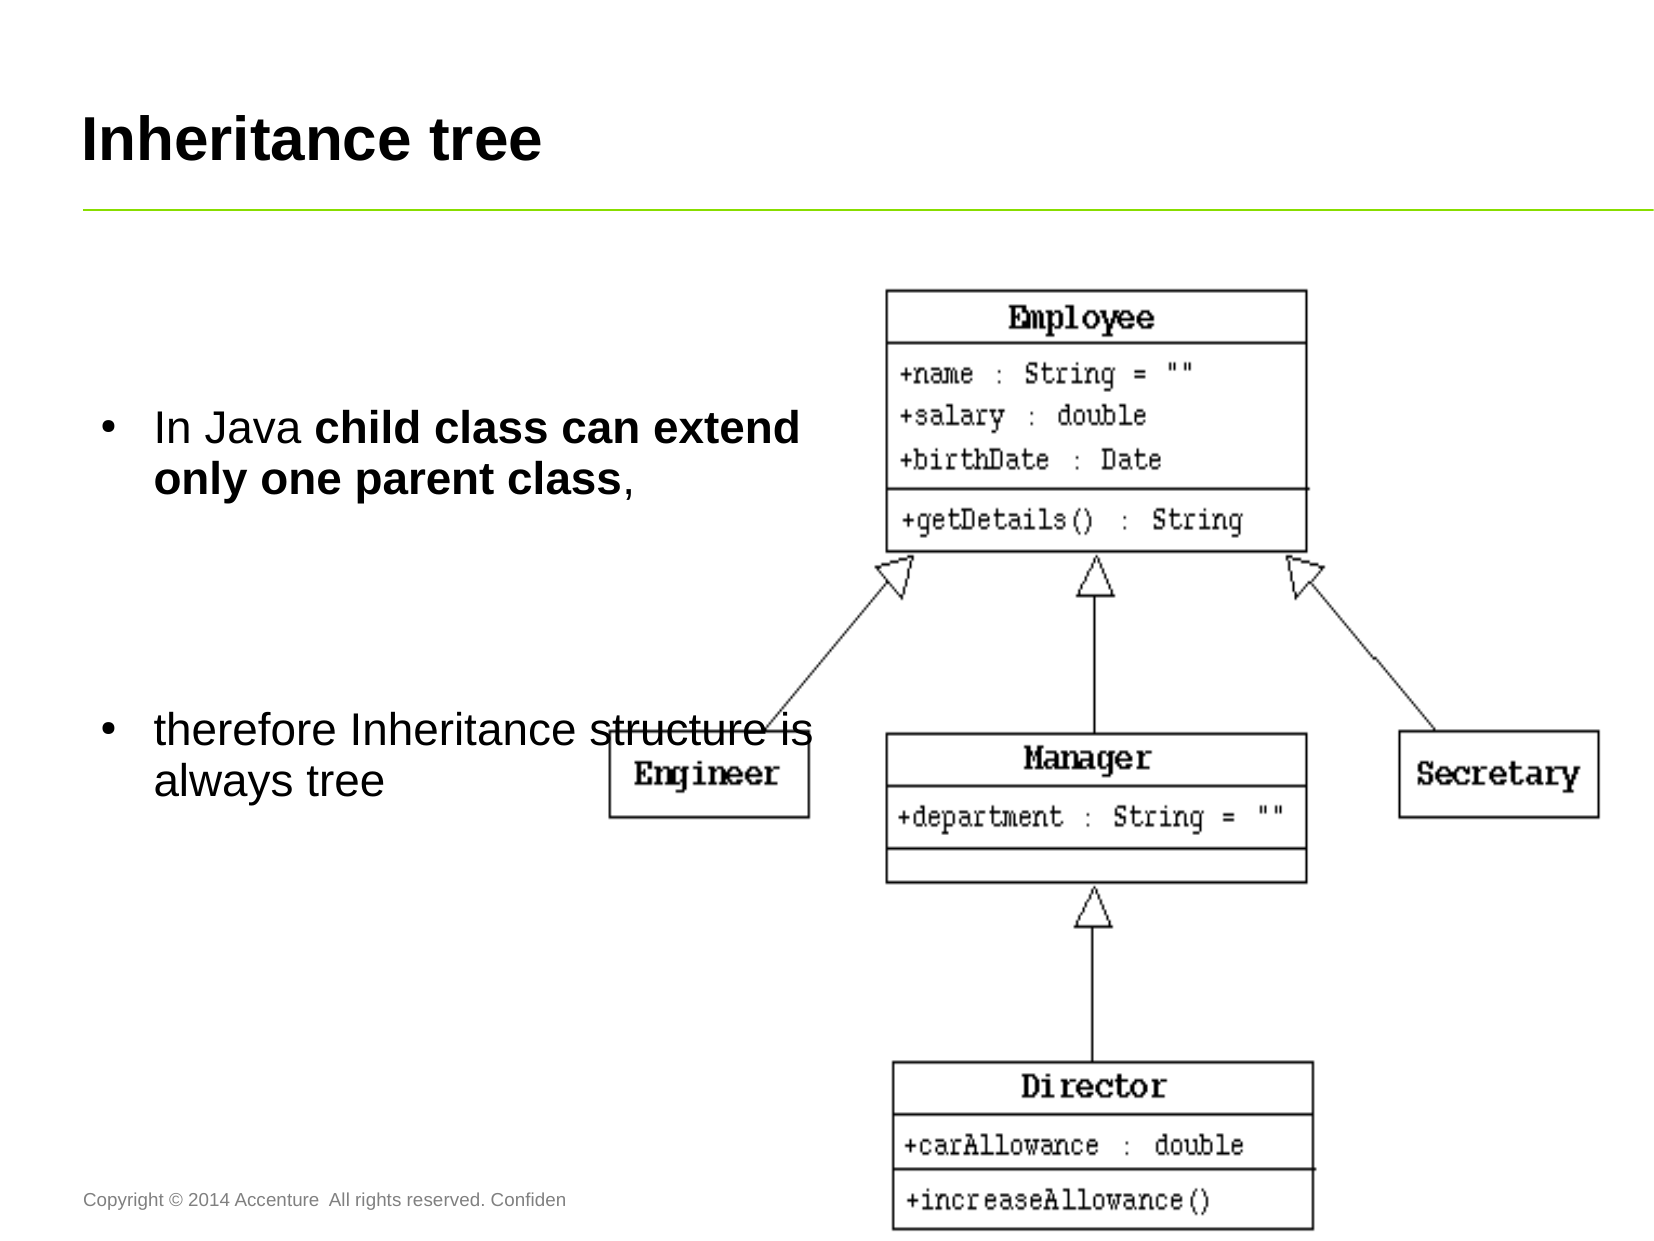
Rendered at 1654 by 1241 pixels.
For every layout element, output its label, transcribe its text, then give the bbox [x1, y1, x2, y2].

picture [566, 259, 1637, 1241]
list In Java child class can extend only one parent class, therefore Inheritance structure is always tree [82, 401, 839, 969]
title Inheritance tree [81, 68, 1654, 211]
